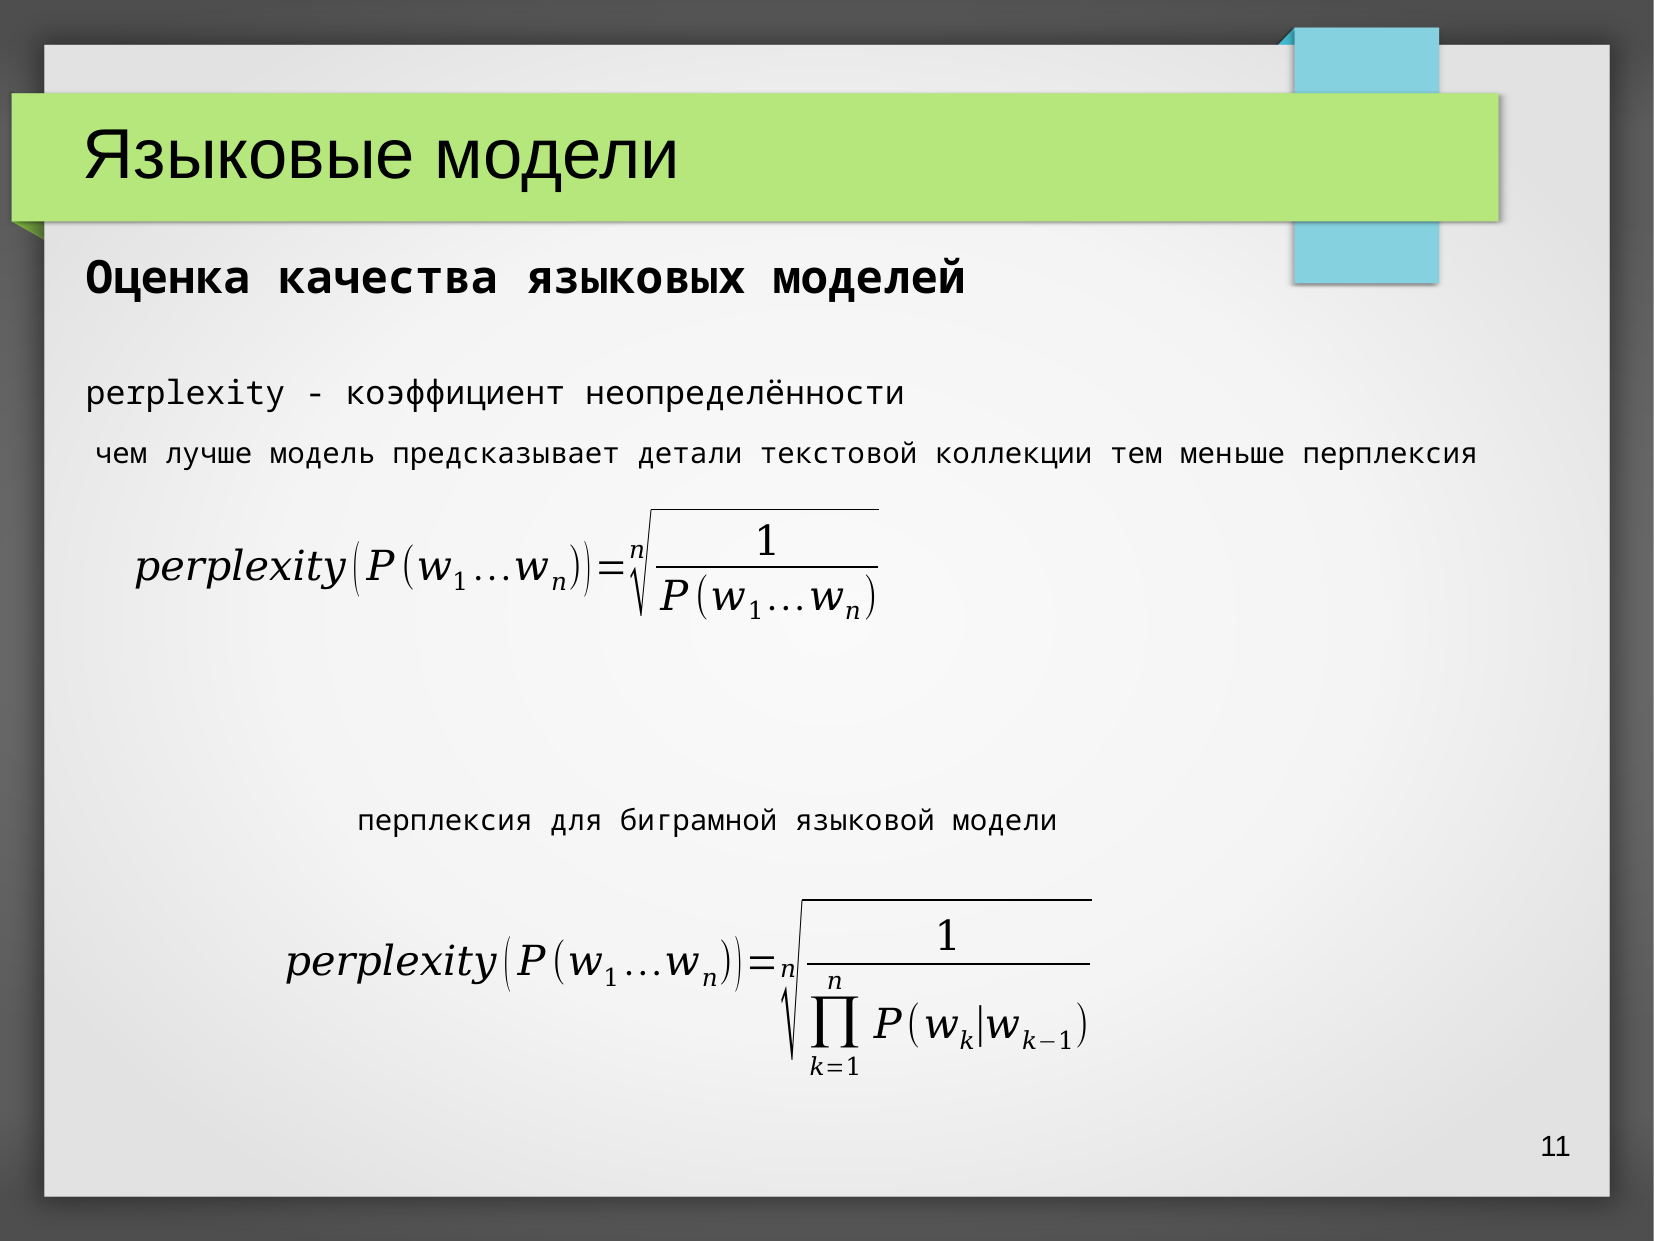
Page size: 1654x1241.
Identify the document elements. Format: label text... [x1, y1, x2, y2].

text_box перплексия для биграмной языковой модели [342, 791, 1099, 851]
text_box чем лучше модель предсказывает детали текстовой коллекции тем меньше перплексия [80, 425, 1524, 485]
text_box Оценка качества языковых моделей perplexity - коэффициент неопределённости [70, 236, 1241, 451]
chart [278, 897, 1099, 1081]
title Языковые модели [82, 94, 1264, 213]
chart [127, 507, 886, 626]
picture [0, 0, 1654, 1241]
